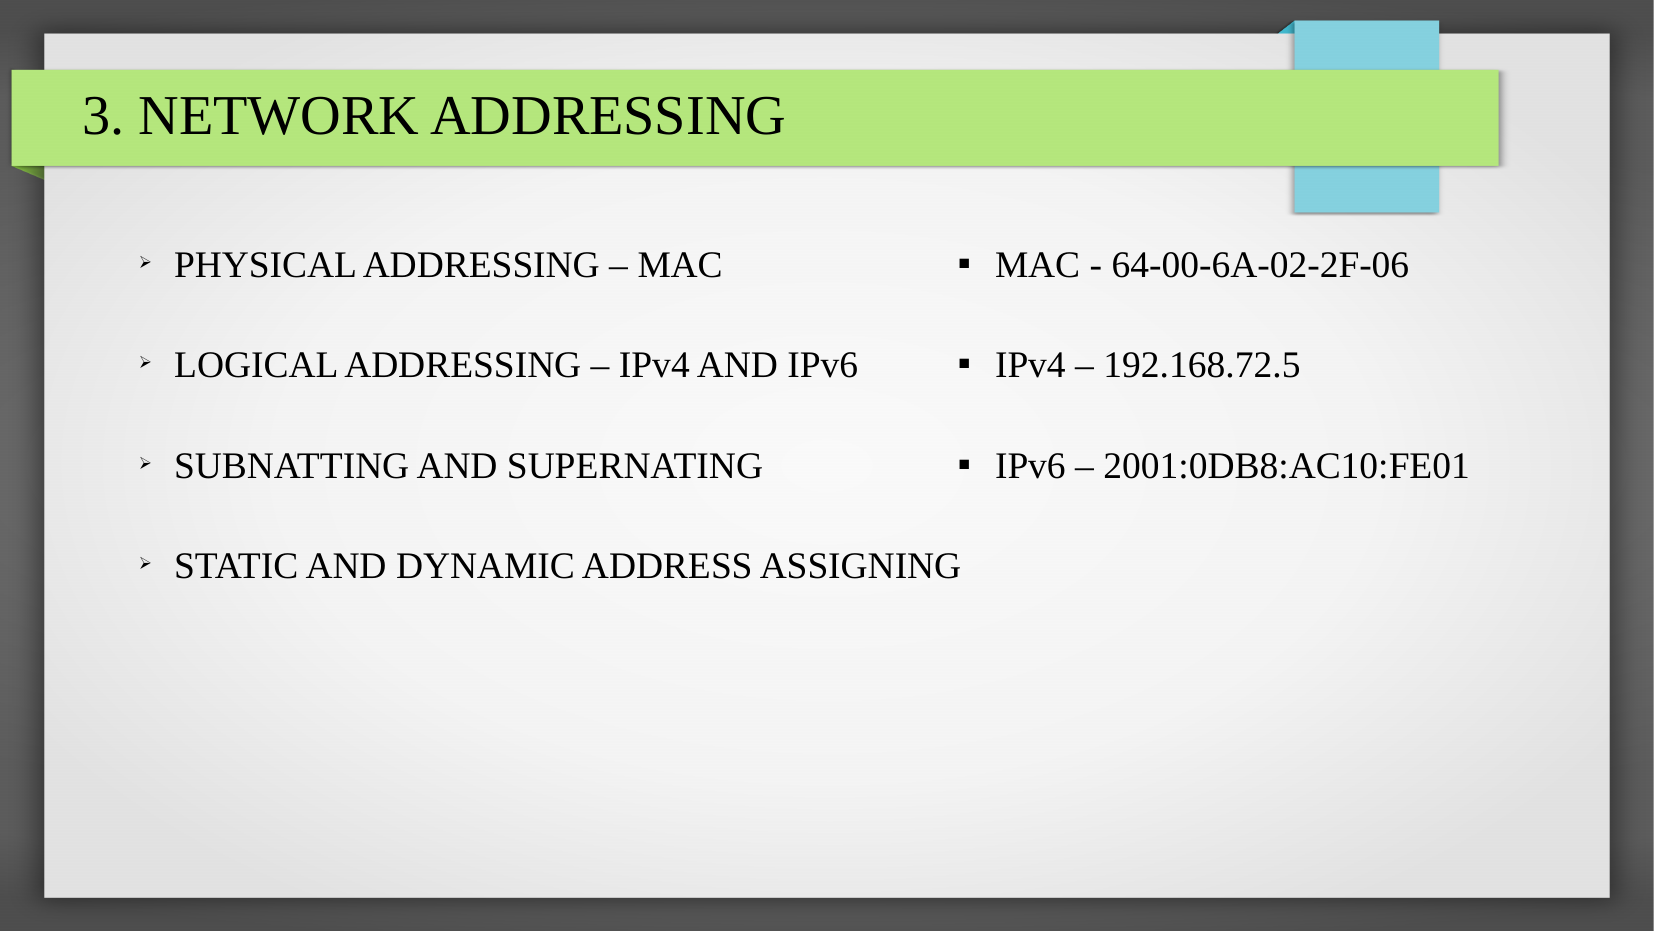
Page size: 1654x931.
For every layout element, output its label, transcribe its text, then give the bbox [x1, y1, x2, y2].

picture [0, 0, 1654, 931]
text_box MAC - 64-00-6A-02-2F-06 IPv4 – 192.168.72.5 IPv6 – 2001:0DB8:AC10:FE01 [944, 236, 1486, 494]
text_box PHYSICAL ADDRESSING – MAC LOGICAL ADDRESSING – IPv4 AND IPv6 SUBNATTING AND SUPERNATING STATIC AND DYNAMIC ADDRESS ASSIGNING [124, 236, 983, 595]
title 3. NETWORK ADDRESSING [82, 70, 1264, 160]
